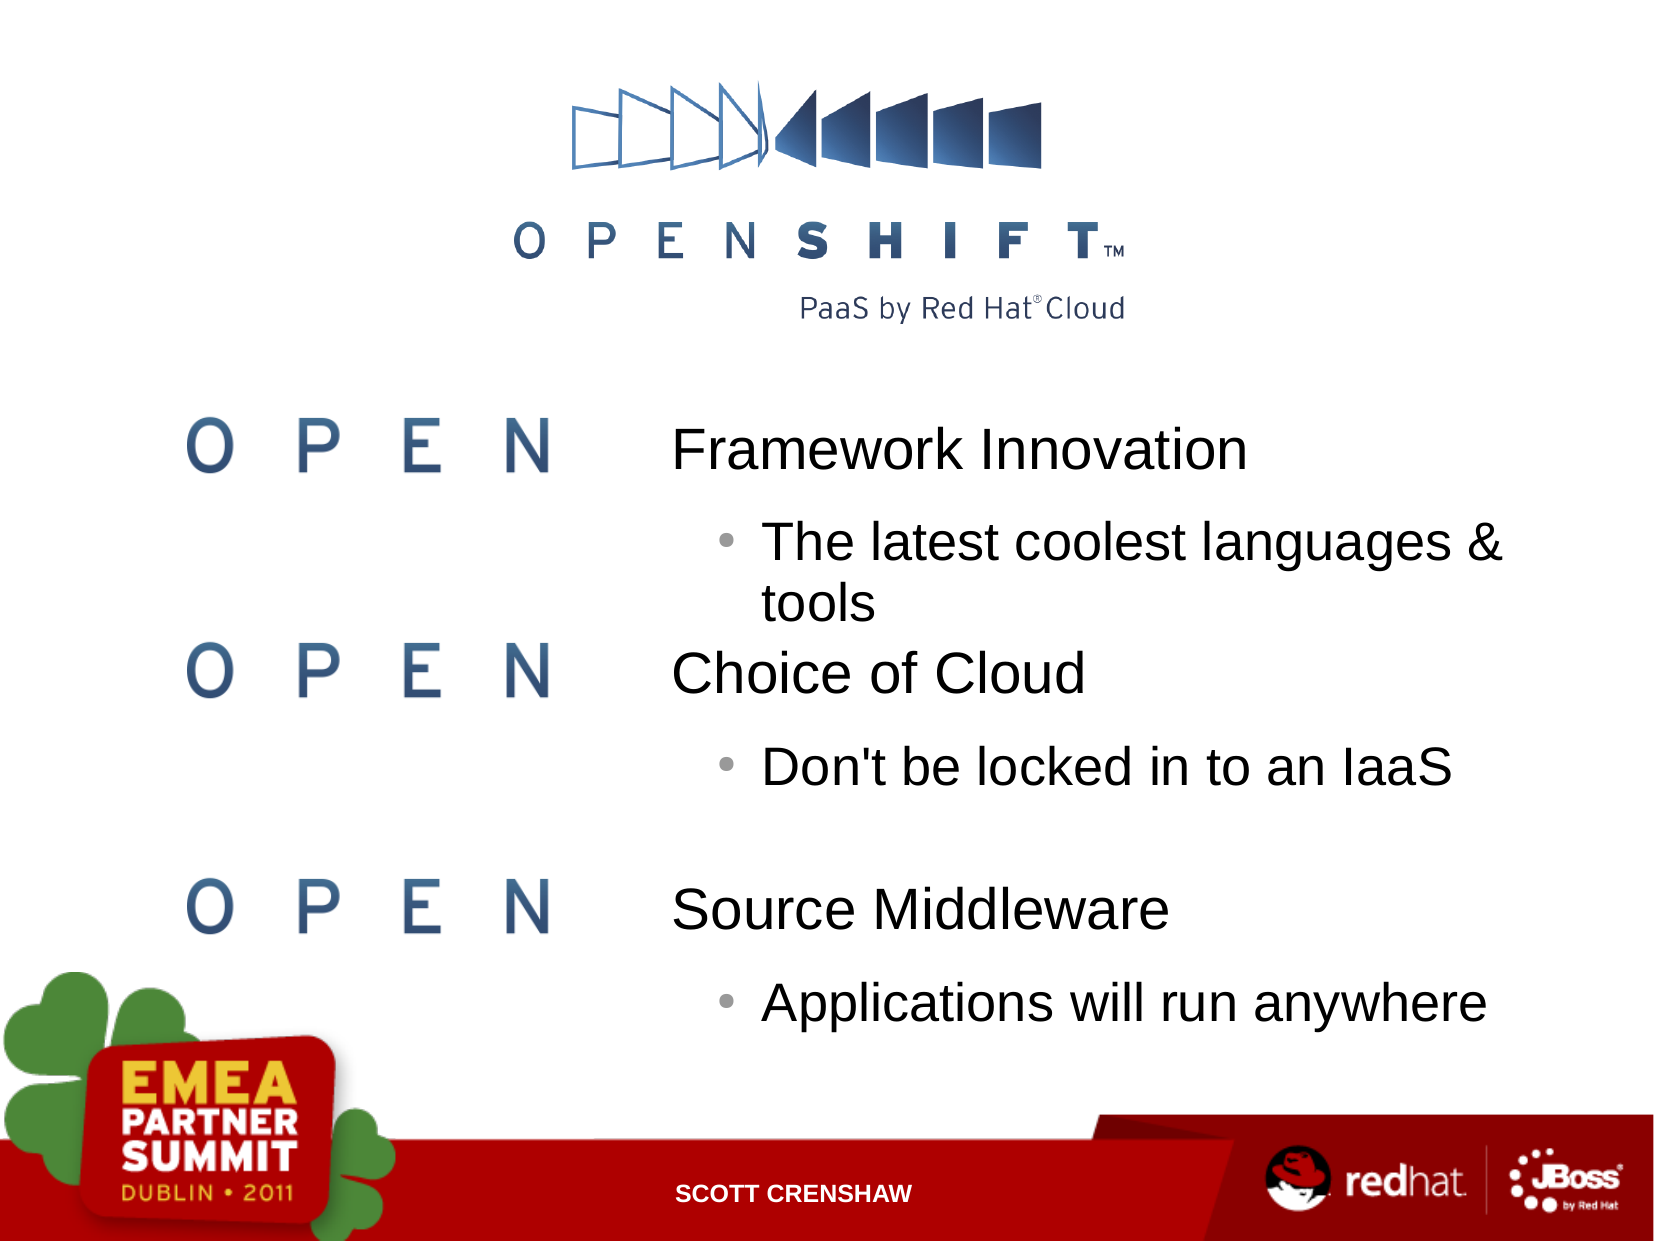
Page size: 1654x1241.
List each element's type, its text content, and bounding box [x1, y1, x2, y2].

list Choice of Cloud [611, 640, 1538, 734]
text_box Applications will run anywhere [628, 972, 1517, 1033]
picture [514, 78, 1126, 324]
list Framework Innovation [611, 416, 1538, 510]
text_box Don't be locked in to an IaaS [628, 736, 1517, 797]
picture [187, 588, 575, 746]
picture [187, 363, 575, 521]
picture [0, 824, 1654, 1241]
text_box The latest coolest languages & tools [628, 511, 1517, 633]
list Source Middleware [611, 876, 1538, 970]
